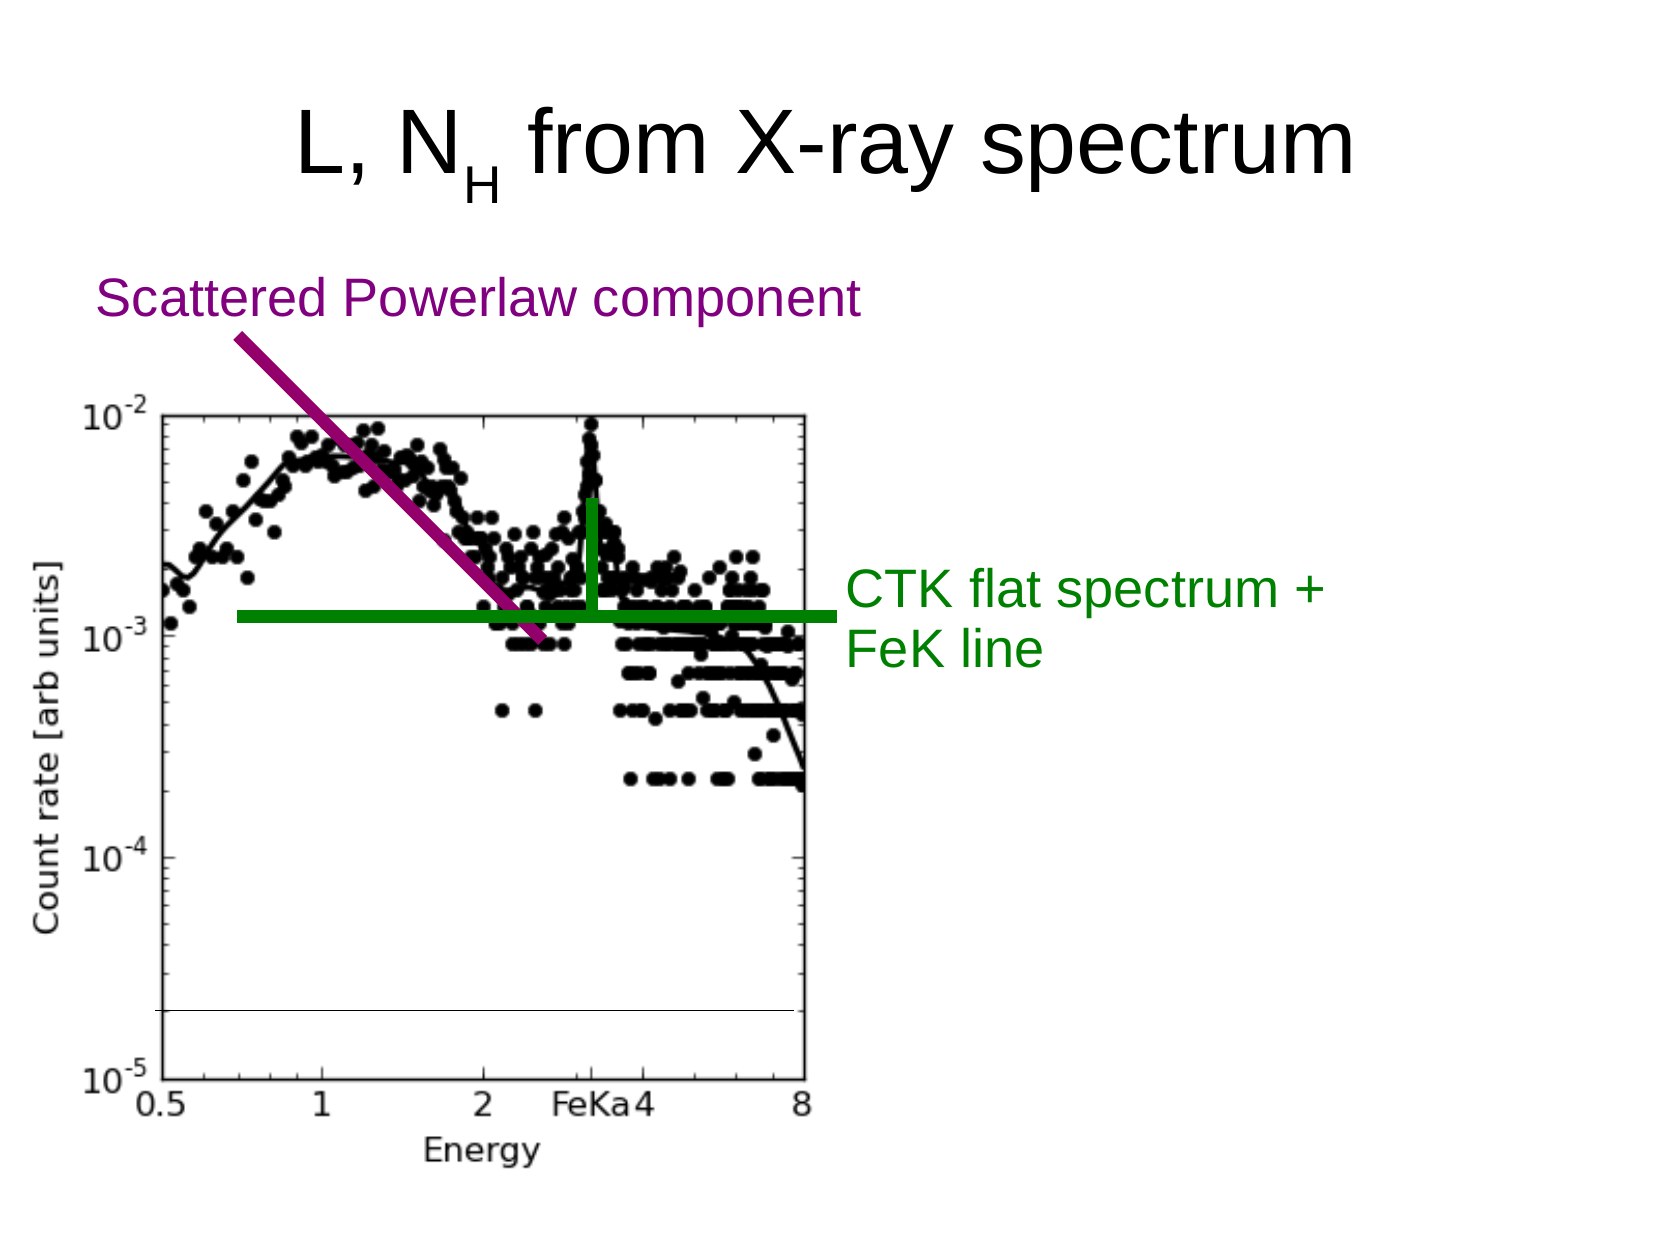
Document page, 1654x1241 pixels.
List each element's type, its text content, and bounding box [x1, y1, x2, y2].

picture [371, 458, 831, 610]
text_box CTK flat spectrum + FeK line [830, 550, 1394, 711]
picture [13, 372, 831, 1187]
title L, NH from X-ray spectrum [82, 49, 1571, 257]
text_box Scattered Powerlaw component [80, 260, 944, 458]
